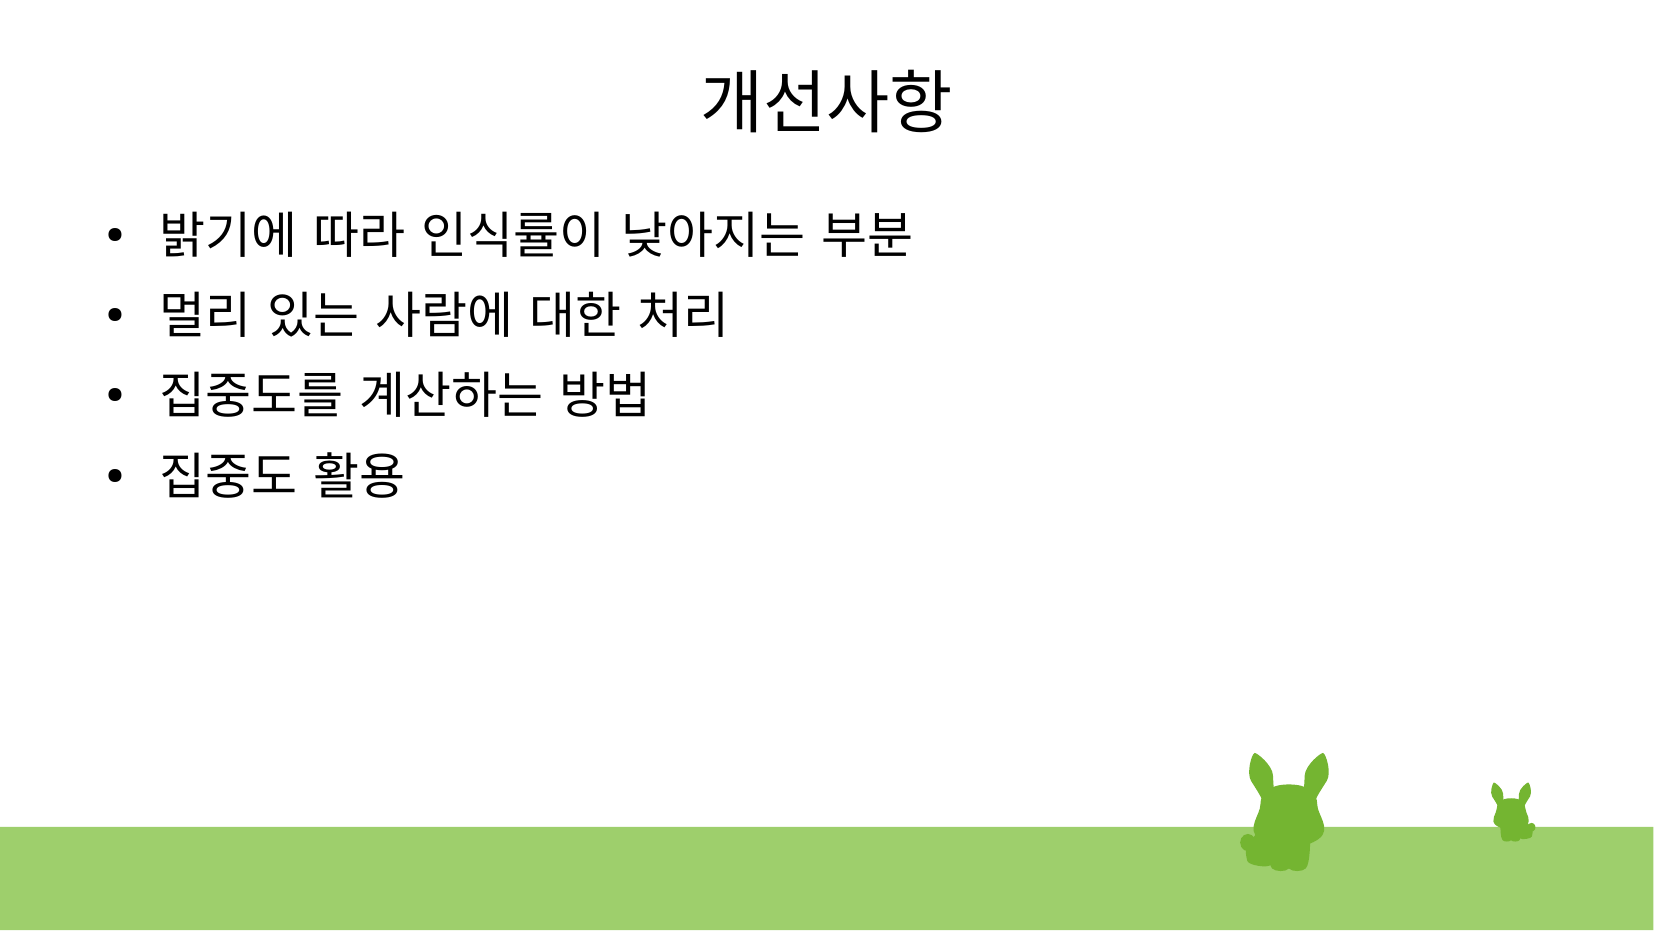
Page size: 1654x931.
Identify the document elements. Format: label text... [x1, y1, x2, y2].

title 개선사항 [88, 29, 1565, 178]
list 밝기에 따라 인식률이 낮아지는 부분 멀리 있는 사람에 대한 처리 집중도를 계산하는 방법 집중도 활용 [88, 206, 1565, 739]
